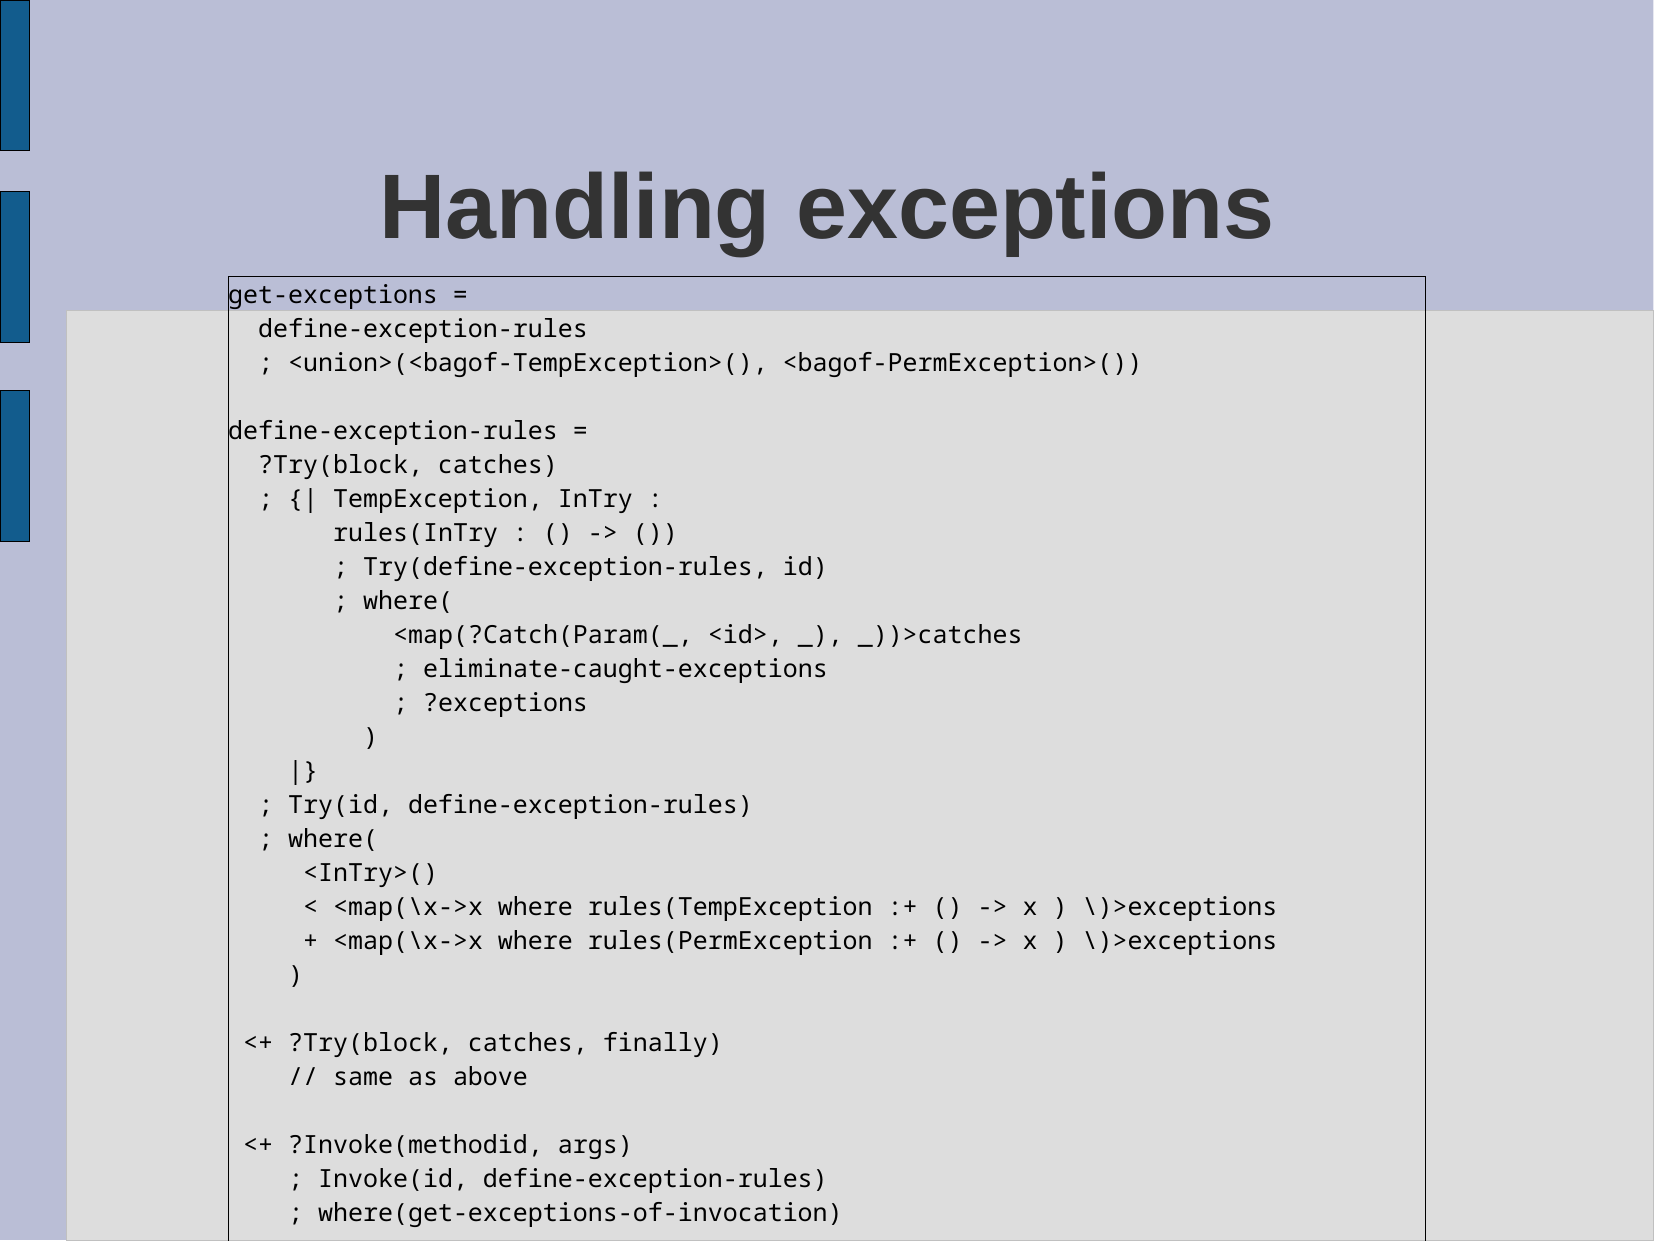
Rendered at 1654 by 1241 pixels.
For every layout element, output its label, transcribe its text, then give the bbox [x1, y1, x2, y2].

title Handling exceptions [229, 277, 1425, 311]
title Handling exceptions [121, 102, 1534, 311]
text_box get-exceptions = define-exception-rules ; <union>(<bagof-TempException>(), <bagof-PermException>()) define-exception-rules = ?Try(block, catches) ; {| TempException, InTry : rules(InTry : () -> ()) ; Try(define-exception-rules, id) ; where( <map(?Catch(Param(_, <id>, _), _))>catches ; eliminate-caught-exceptions ; ?exceptions ) |} ; Try(id, define-exception-rules) ; where( <InTry>() < <map(\x->x where rules(TempException :+ () -> x ) \)>exceptions + <map(\x->x where rules(PermException :+ () -> x ) \)>exceptions ) <+ ?Try(block, catches, finally) // same as above <+ ?Invoke(methodid, args) ; Invoke(id, define-exception-rules) ; where(get-exceptions-of-invocation) <+ all(define-exception-rules) [228, 355, 1426, 1219]
